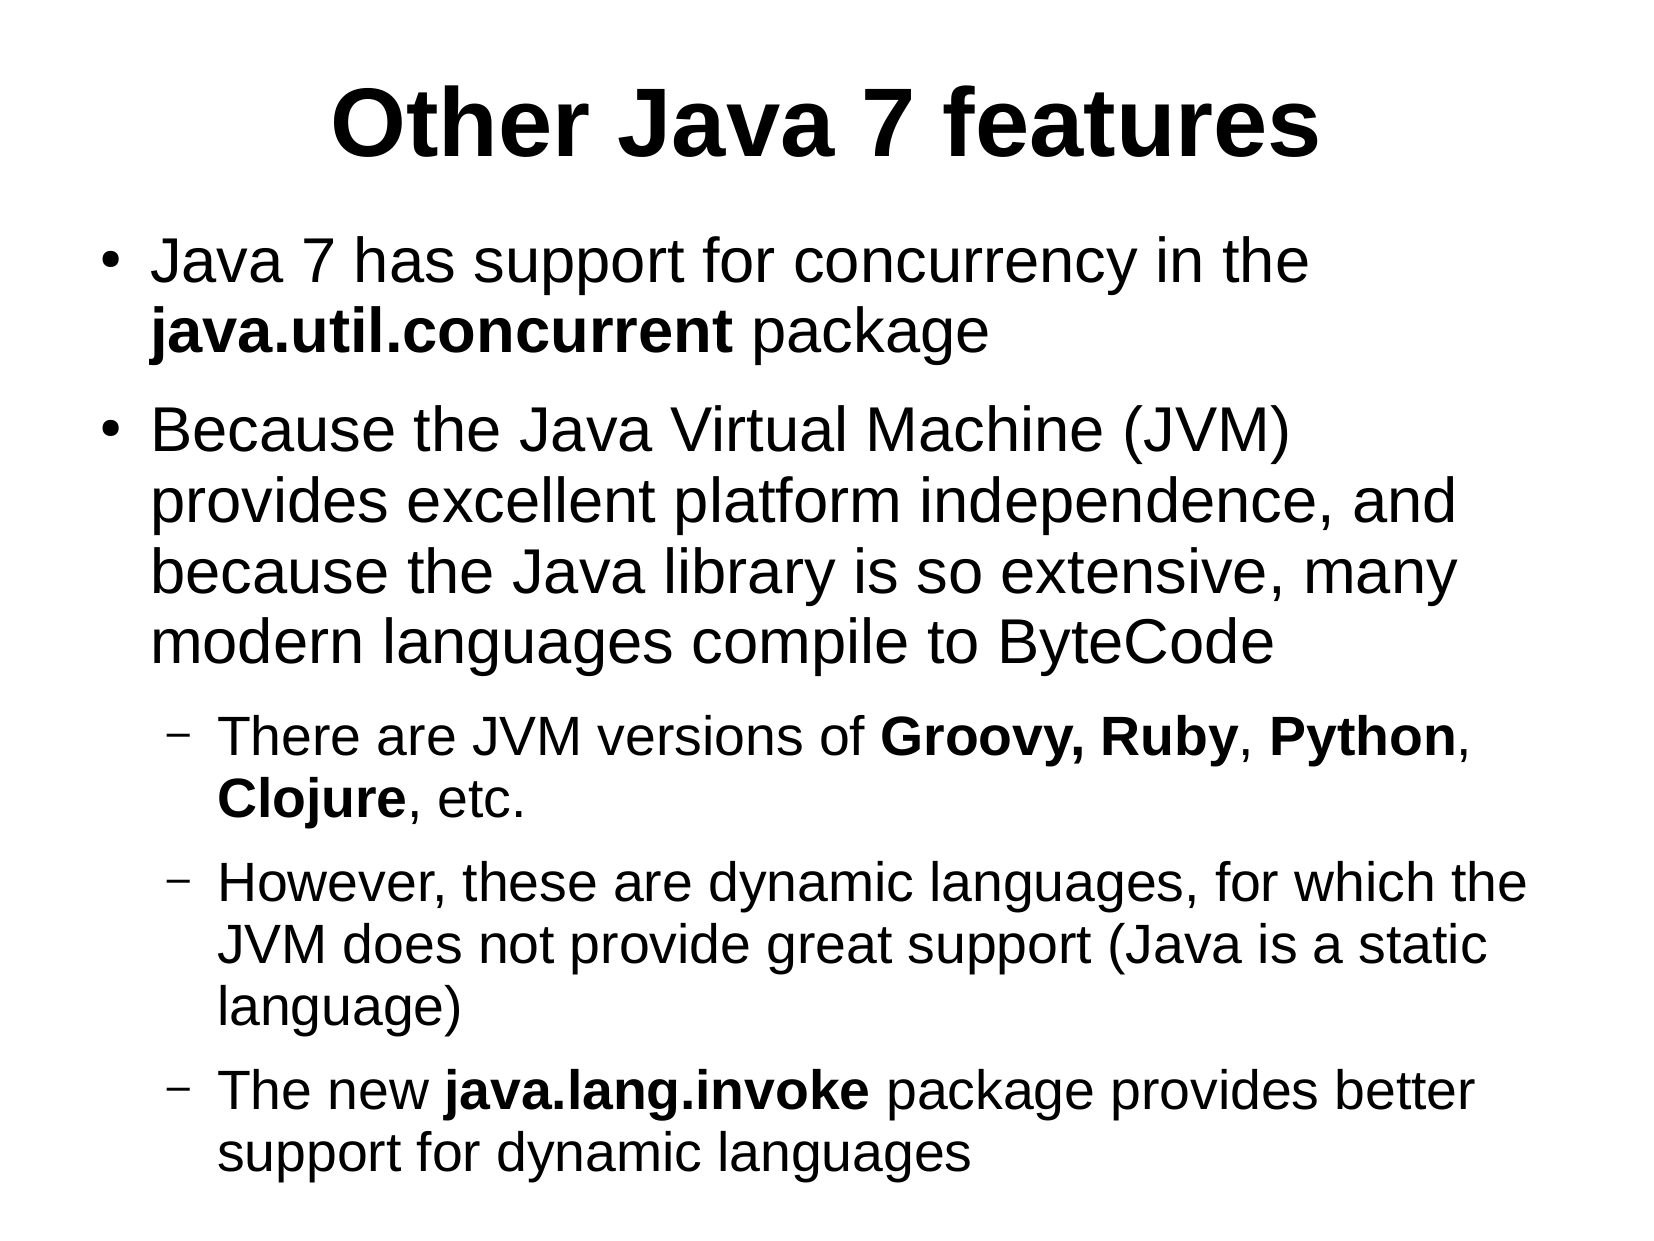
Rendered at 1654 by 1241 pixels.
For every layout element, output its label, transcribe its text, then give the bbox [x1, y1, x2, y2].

list Java 7 has support for concurrency in the java.util.concurrent package Because the Java Virtual Machine (JVM) provides excellent platform independence, and because the Java library is so extensive, many modern languages compile to ByteCode There are JVM versions of Groovy, Ruby, Python, Clojure, etc. However, these are dynamic languages, for which the JVM does not provide great support (Java is a static language) The new java.lang.invoke package provides better support for dynamic languages [82, 225, 1538, 1186]
title Other Java 7 features [82, 49, 1571, 196]
